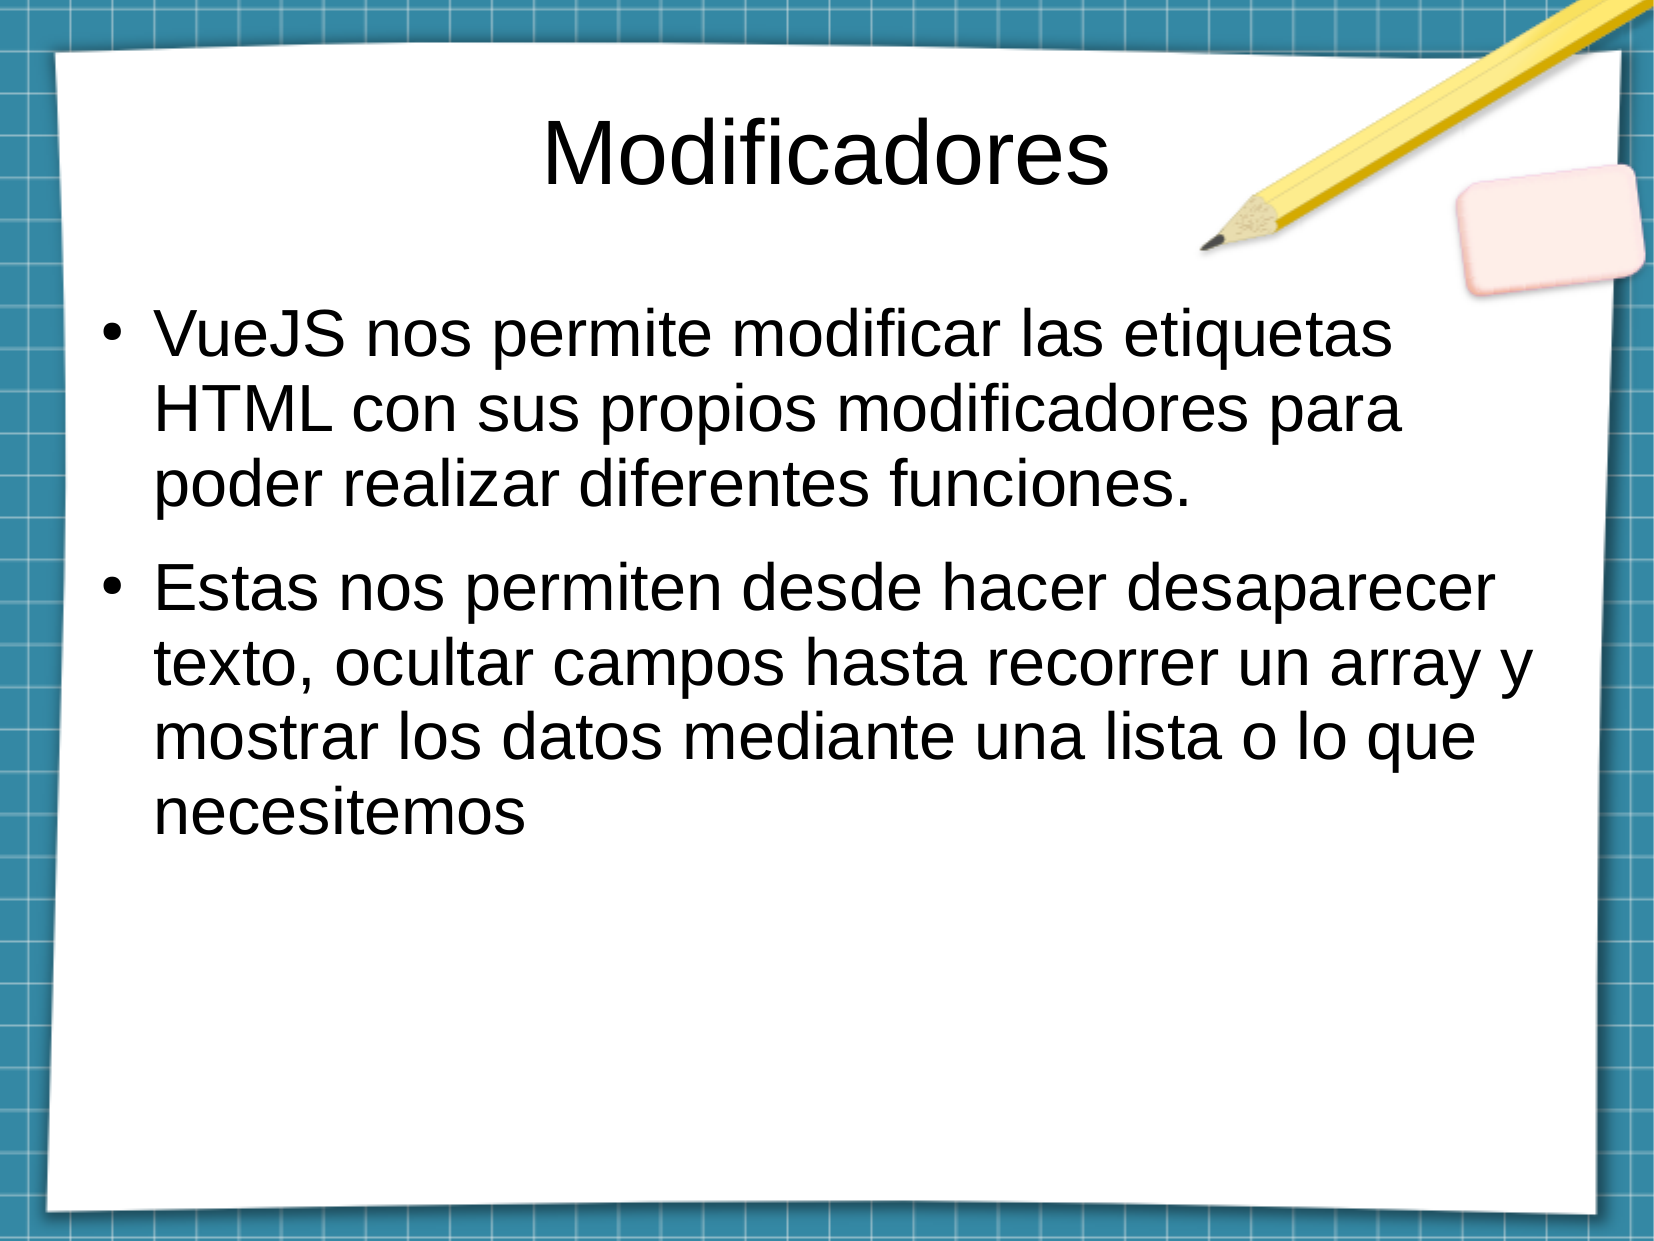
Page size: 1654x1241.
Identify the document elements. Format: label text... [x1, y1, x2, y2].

title Modificadores [82, 49, 1571, 257]
picture [0, 0, 1654, 1241]
list VueJS nos permite modificar las etiquetas HTML con sus propios modificadores para poder realizar diferentes funciones. Estas nos permiten desde hacer desaparecer texto, ocultar campos hasta recorrer un array y mostrar los datos mediante una lista o lo que necesitemos [82, 296, 1571, 1016]
